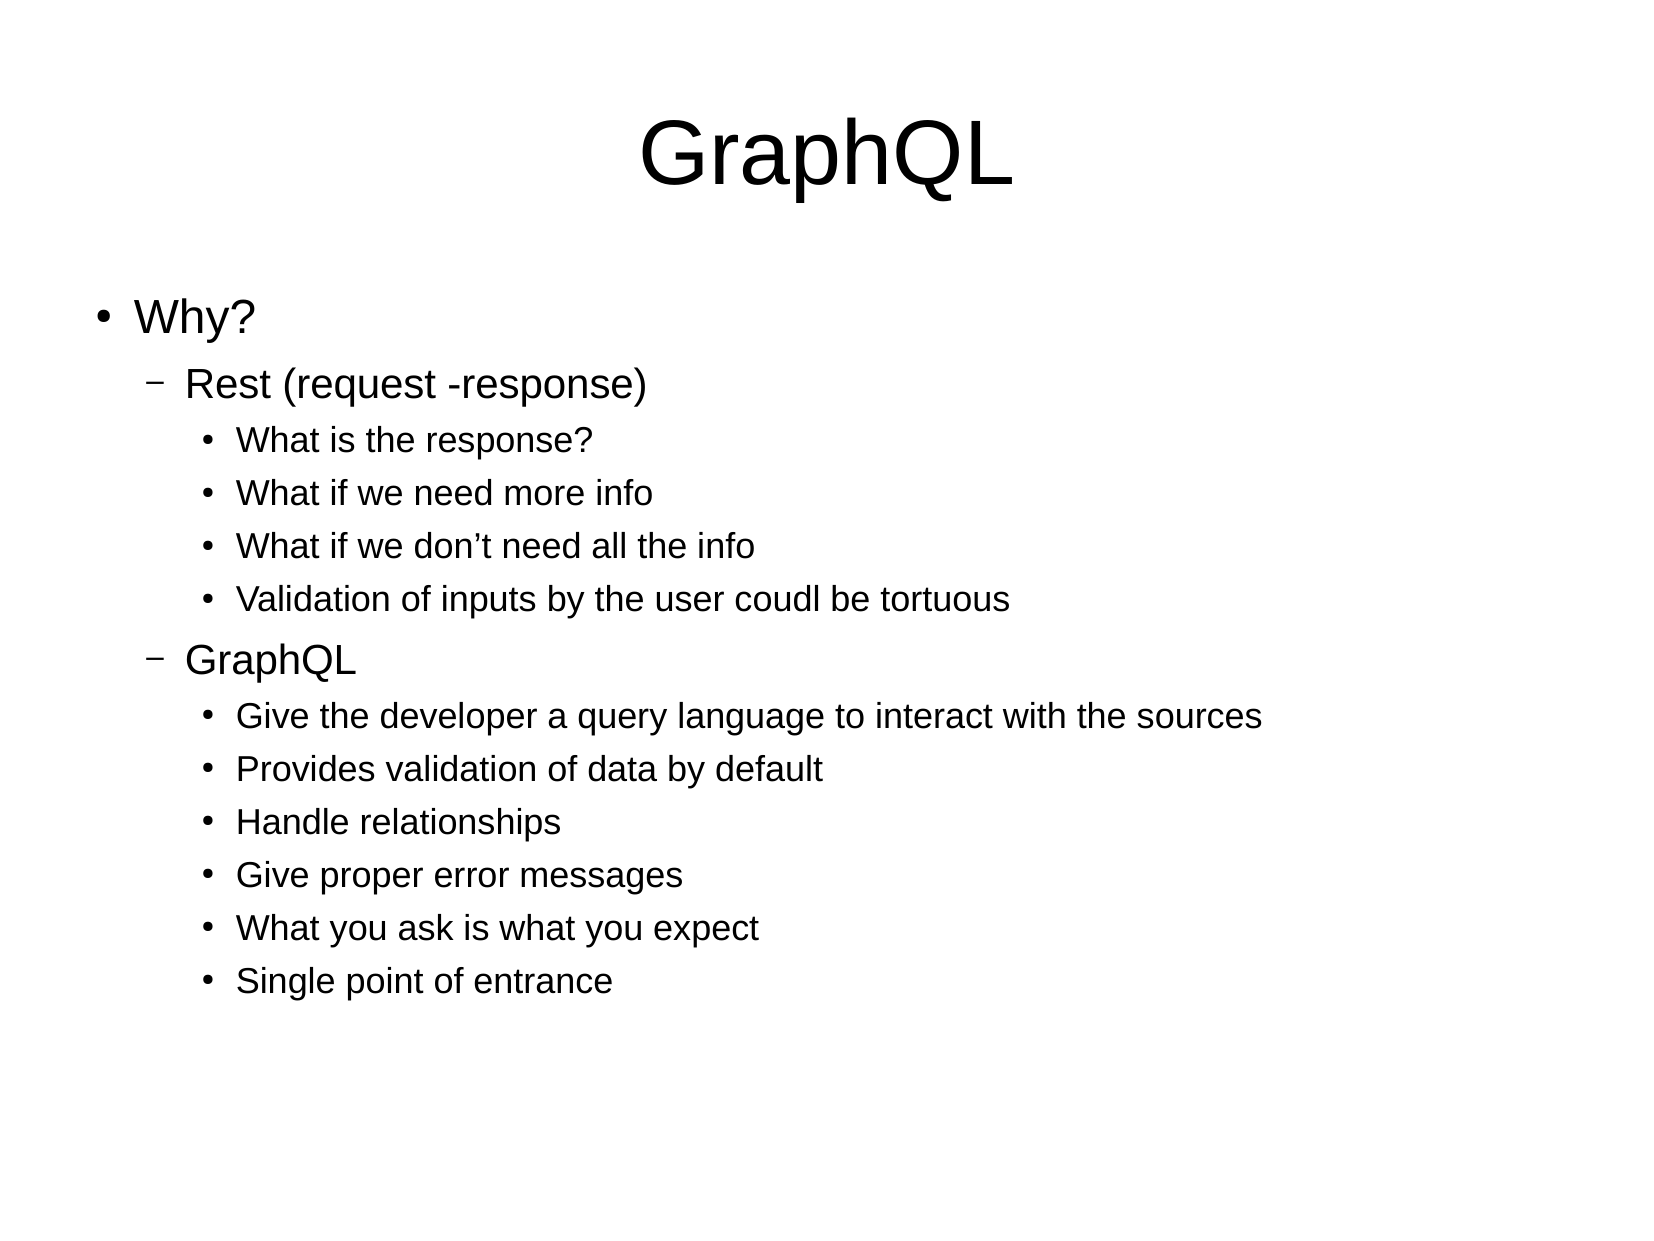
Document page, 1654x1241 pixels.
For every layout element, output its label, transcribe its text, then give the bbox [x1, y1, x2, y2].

title GraphQL [82, 49, 1571, 257]
list Why? Rest (request -response) What is the response? What if we need more info What if we don’t need all the info Validation of inputs by the user coudl be tortuous GraphQL Give the developer a query language to interact with the sources Provides validation of data by default Handle relationships Give proper error messages What you ask is what you expect Single point of entrance [82, 290, 1571, 1010]
